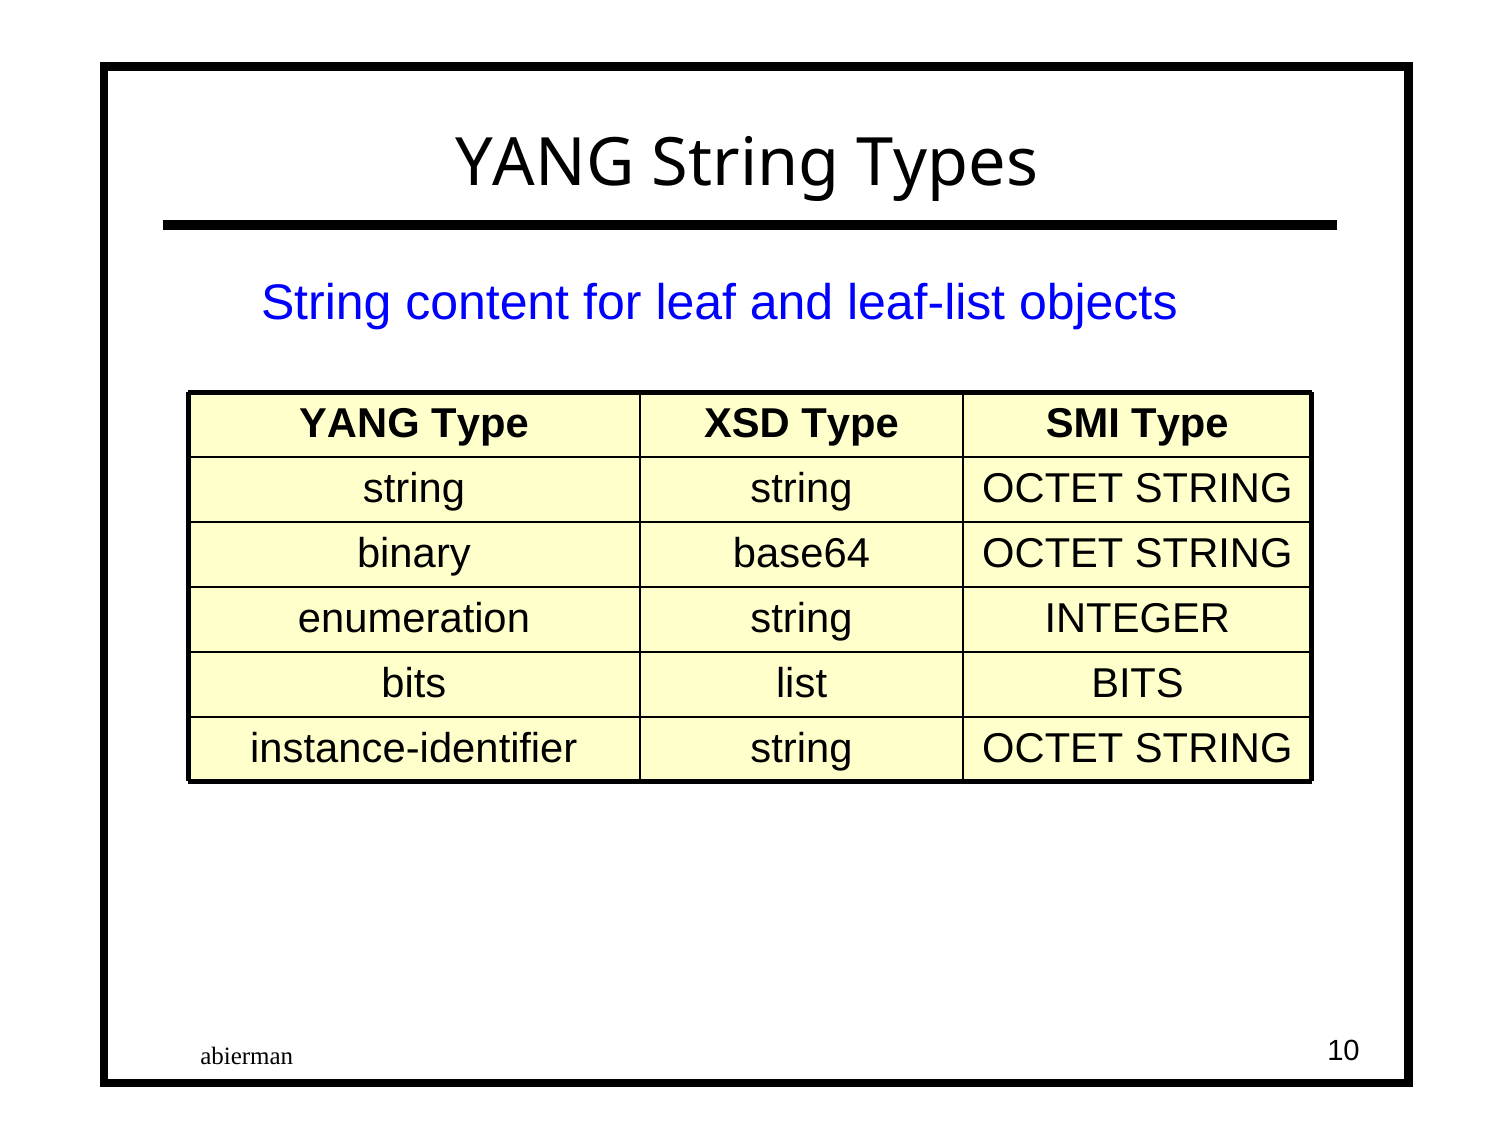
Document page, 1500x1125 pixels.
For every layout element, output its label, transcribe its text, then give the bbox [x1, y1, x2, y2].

text_box OCTET STRING [964, 523, 1309, 586]
text_box instance-identifier [191, 718, 639, 779]
text_box String content for leaf and leaf-list objects [246, 266, 1202, 338]
text_box base64 [641, 523, 962, 586]
text_box string [641, 458, 962, 521]
text_box string [641, 588, 962, 651]
text_box string [191, 458, 639, 521]
text_box enumeration [191, 588, 639, 651]
text_box OCTET STRING [964, 718, 1309, 779]
text_box SMI Type [964, 395, 1309, 456]
text_box bits [191, 653, 639, 716]
text_box string [641, 718, 962, 779]
text_box BITS [964, 653, 1309, 716]
text_box binary [191, 523, 639, 586]
text_box YANG Type [191, 395, 639, 456]
text_box XSD Type [641, 395, 962, 456]
text_box list [641, 653, 962, 716]
title YANG String Types [162, 74, 1332, 213]
text_box OCTET STRING [964, 458, 1309, 521]
text_box INTEGER [964, 588, 1309, 651]
